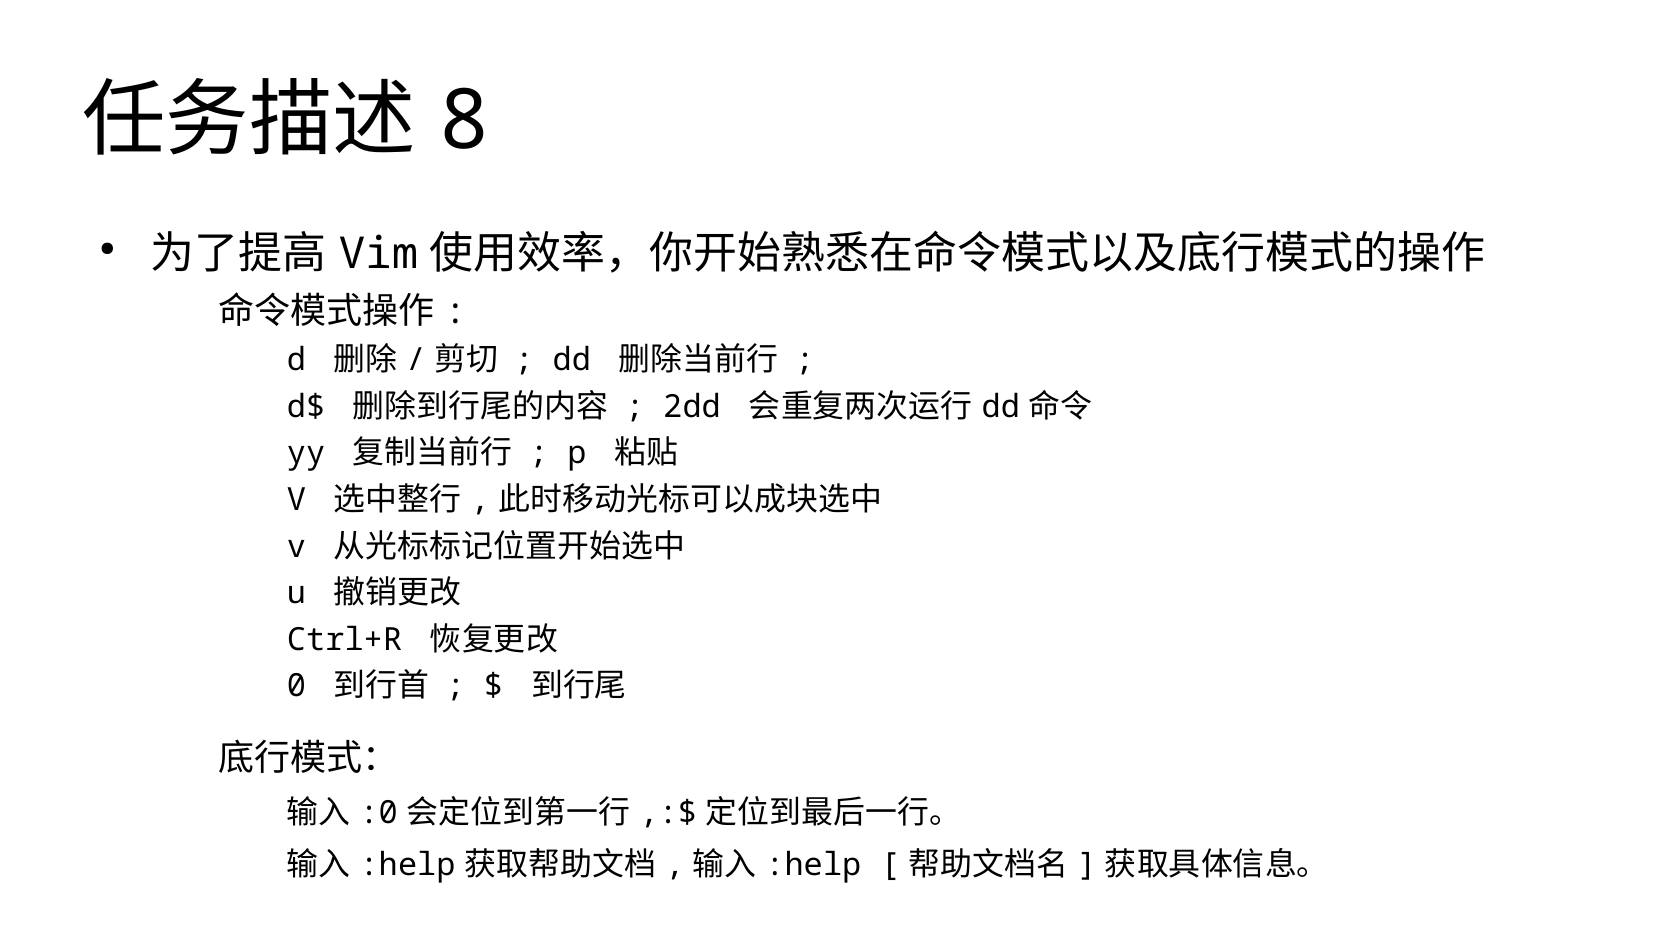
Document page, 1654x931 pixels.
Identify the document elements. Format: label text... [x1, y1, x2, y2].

list 为了提高Vim使用效率，你开始熟悉在命令模式以及底行模式的操作 命令模式操作: d 删除/剪切 ; dd 删除当前行 ; d$ 删除到行尾的内容 ; 2dd 会重复两次运行dd命令 yy 复制当前行 ; p 粘贴 V 选中整行,此时移动光标可以成块选中 v 从光标标记位置开始选中 u 撤销更改 Ctrl+R 恢复更改 0 到行首 ; $ 到行尾 底行模式： 输入:0会定位到第一行,:$定位到最后一行。 输入:help获取帮助文档,输入:help [帮助文档名]获取具体信息。 [82, 217, 1571, 886]
title 任务描述8 [82, 37, 1571, 189]
